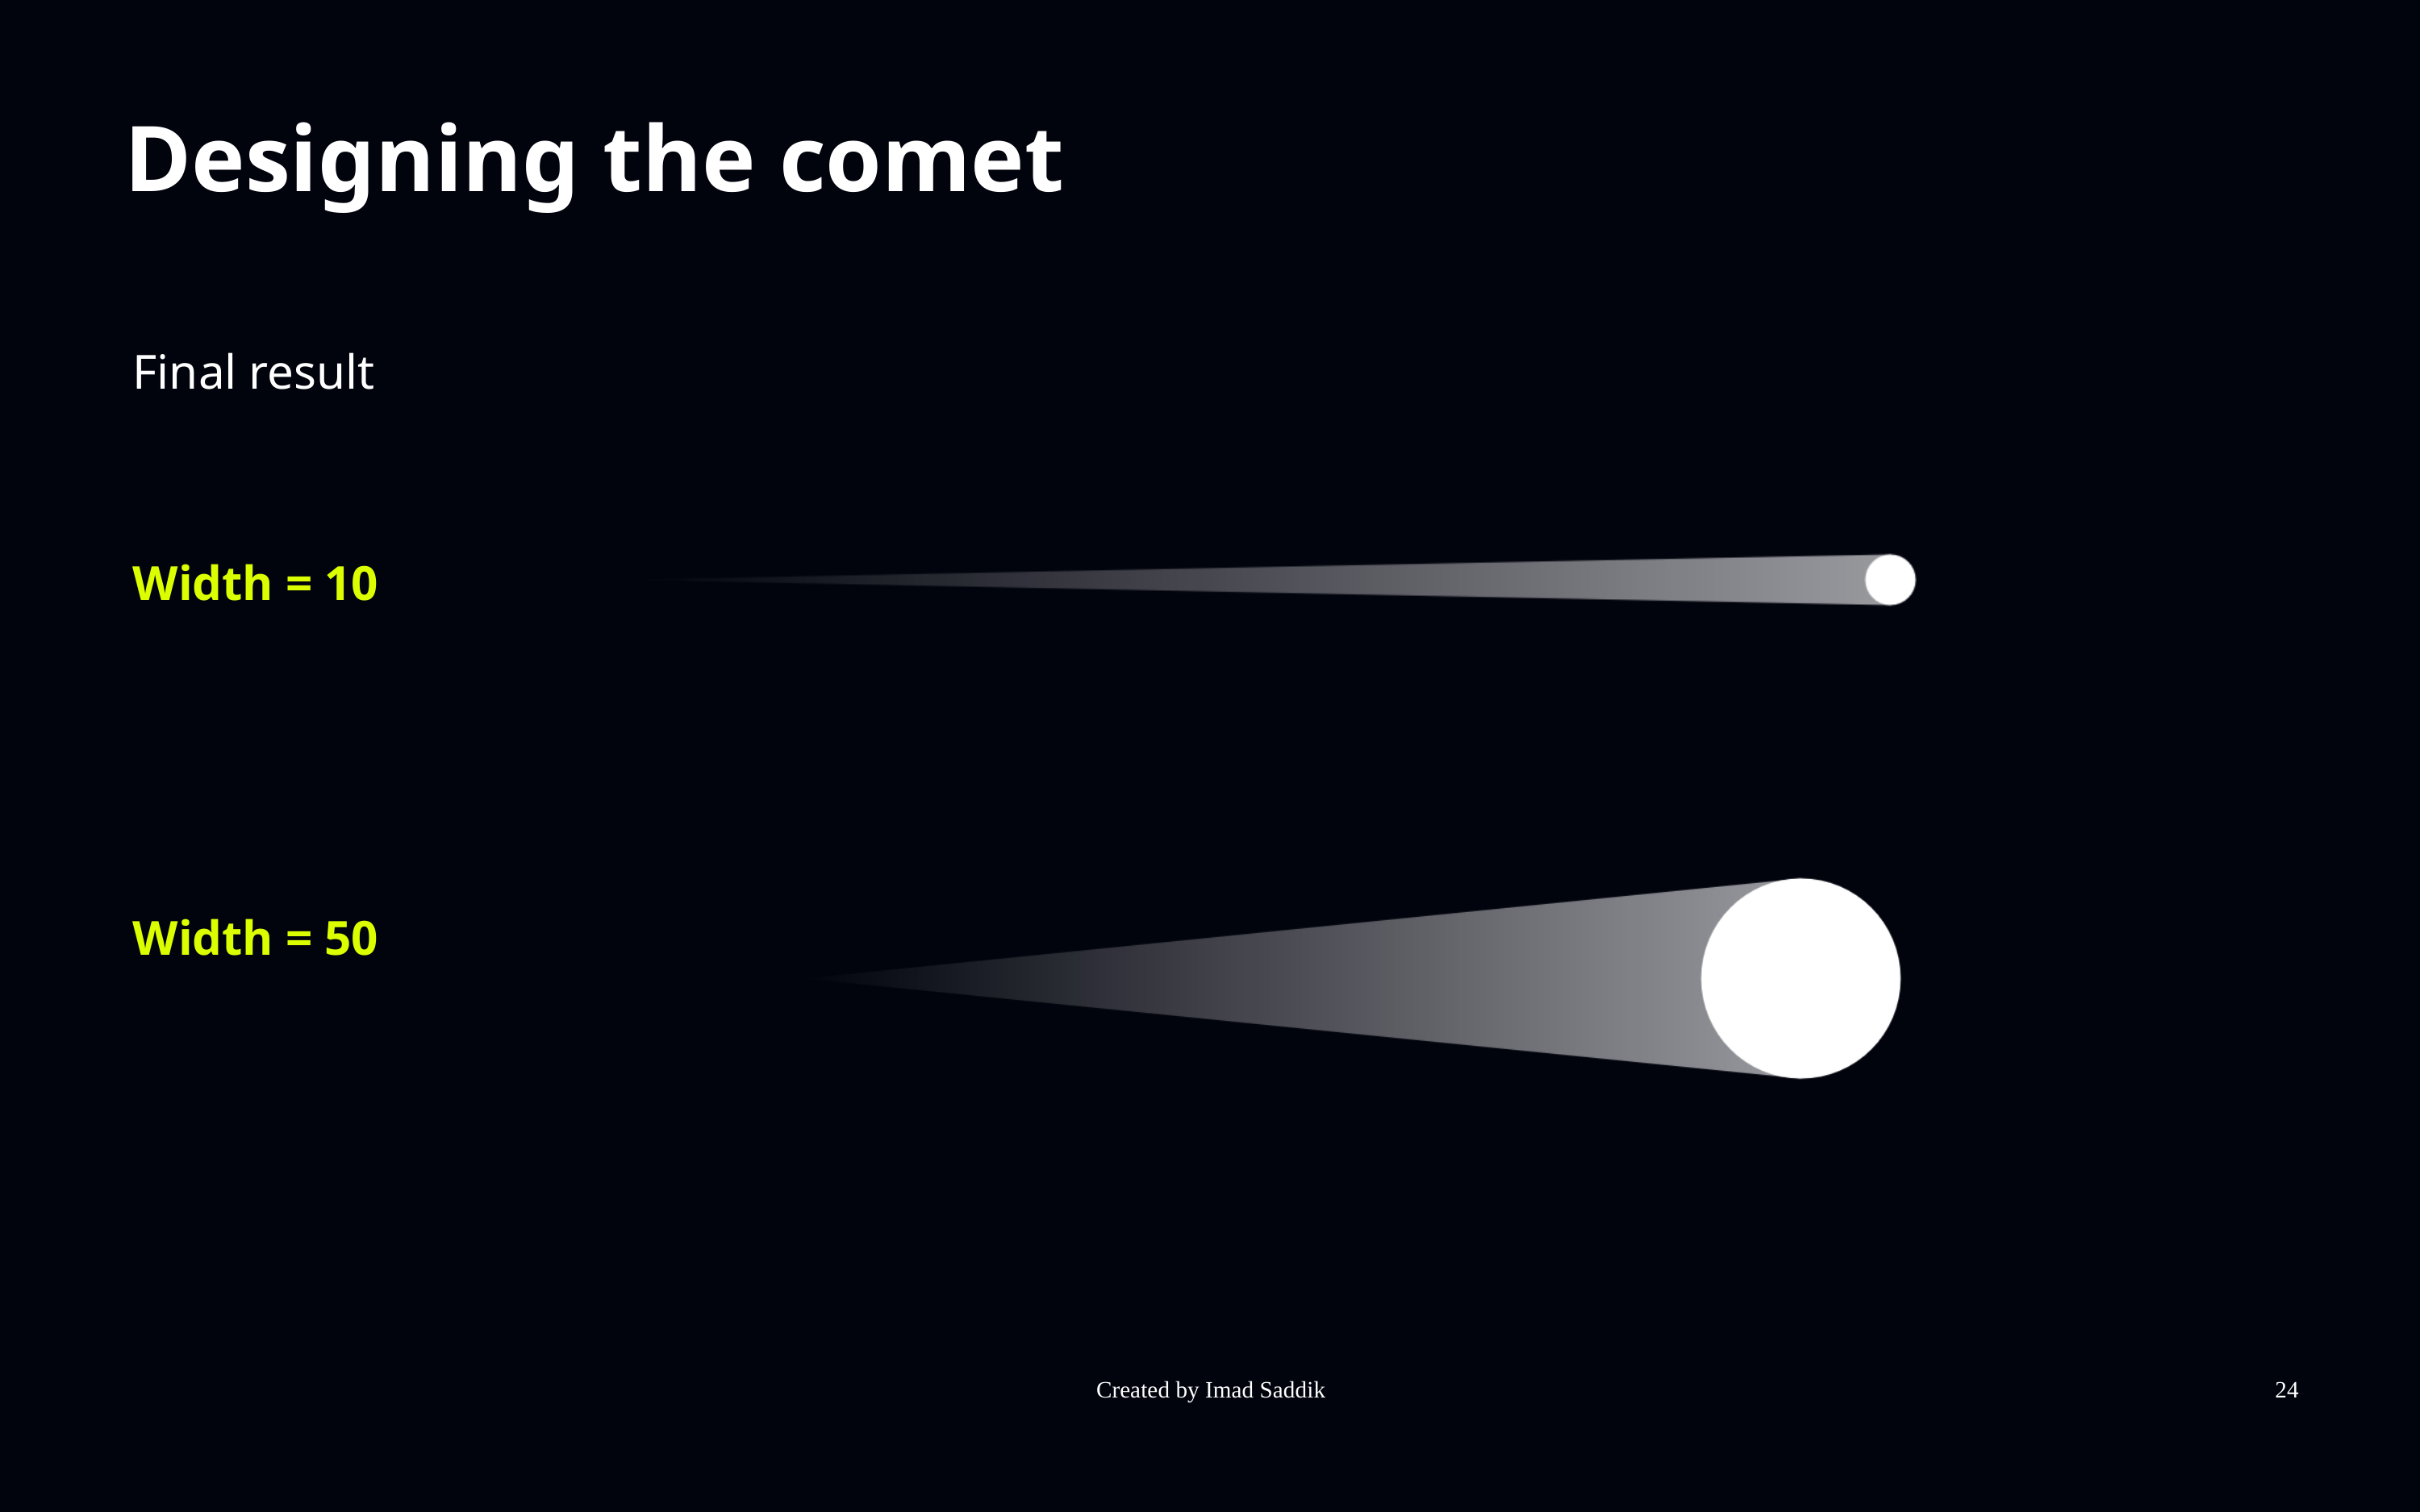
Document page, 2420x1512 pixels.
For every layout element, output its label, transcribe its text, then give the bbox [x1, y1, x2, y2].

text_box Width = 50 [121, 898, 424, 968]
picture [620, 483, 1937, 685]
text_box Final result [121, 301, 817, 399]
text_box Designing the comet [112, 61, 1411, 251]
text_box Width = 10 [121, 544, 394, 614]
picture [756, 846, 1939, 1119]
